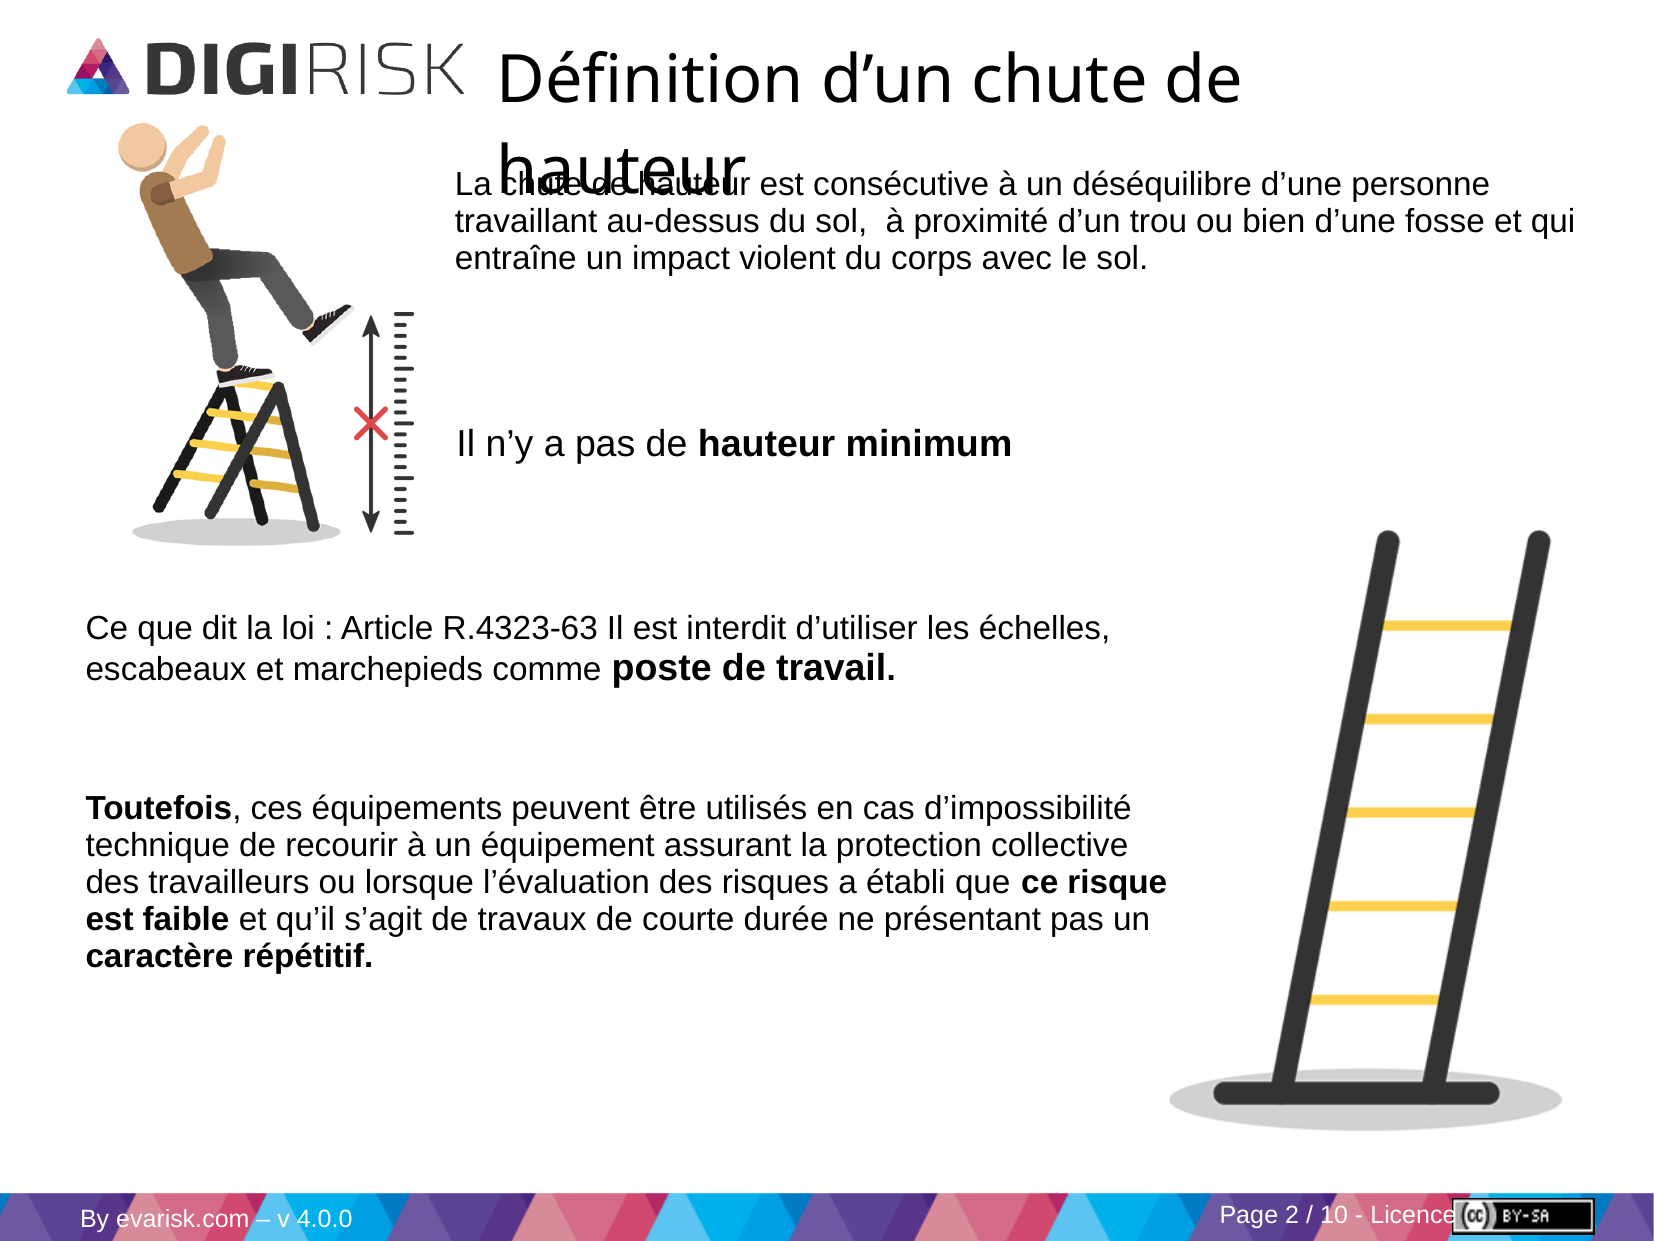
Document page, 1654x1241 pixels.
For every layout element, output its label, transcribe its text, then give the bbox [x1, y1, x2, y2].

picture [64, 35, 464, 95]
picture [118, 123, 414, 546]
text_box Il n’y a pas de hauteur minimum [441, 415, 1028, 473]
picture [1169, 530, 1562, 1131]
text_box Définition d’un chute de hauteur [481, 23, 1477, 120]
text_box Toutefois, ces équipements peuvent être utilisés en cas d’impossibilité technique de recourir à un équipement assurant la protection collective des travailleurs ou lorsque l’évaluation des risques a établi que ce risque est faible et qu’il s’agit de travaux de courte durée ne présentant pas un caractère répétitif. [70, 781, 1169, 982]
picture [0, 1175, 1654, 1241]
text_box Ce que dit la loi : Article R.4323-63 Il est interdit d’utiliser les échelles, escabeaux et marchepieds comme poste de travail. [70, 602, 1169, 739]
list La chute de hauteur est consécutive à un déséquilibre d’une personne travaillant au-dessus du sol, à proximité d’un trou ou bien d’une fosse et qui entraîne un impact violent du corps avec le sol. [454, 165, 1583, 319]
